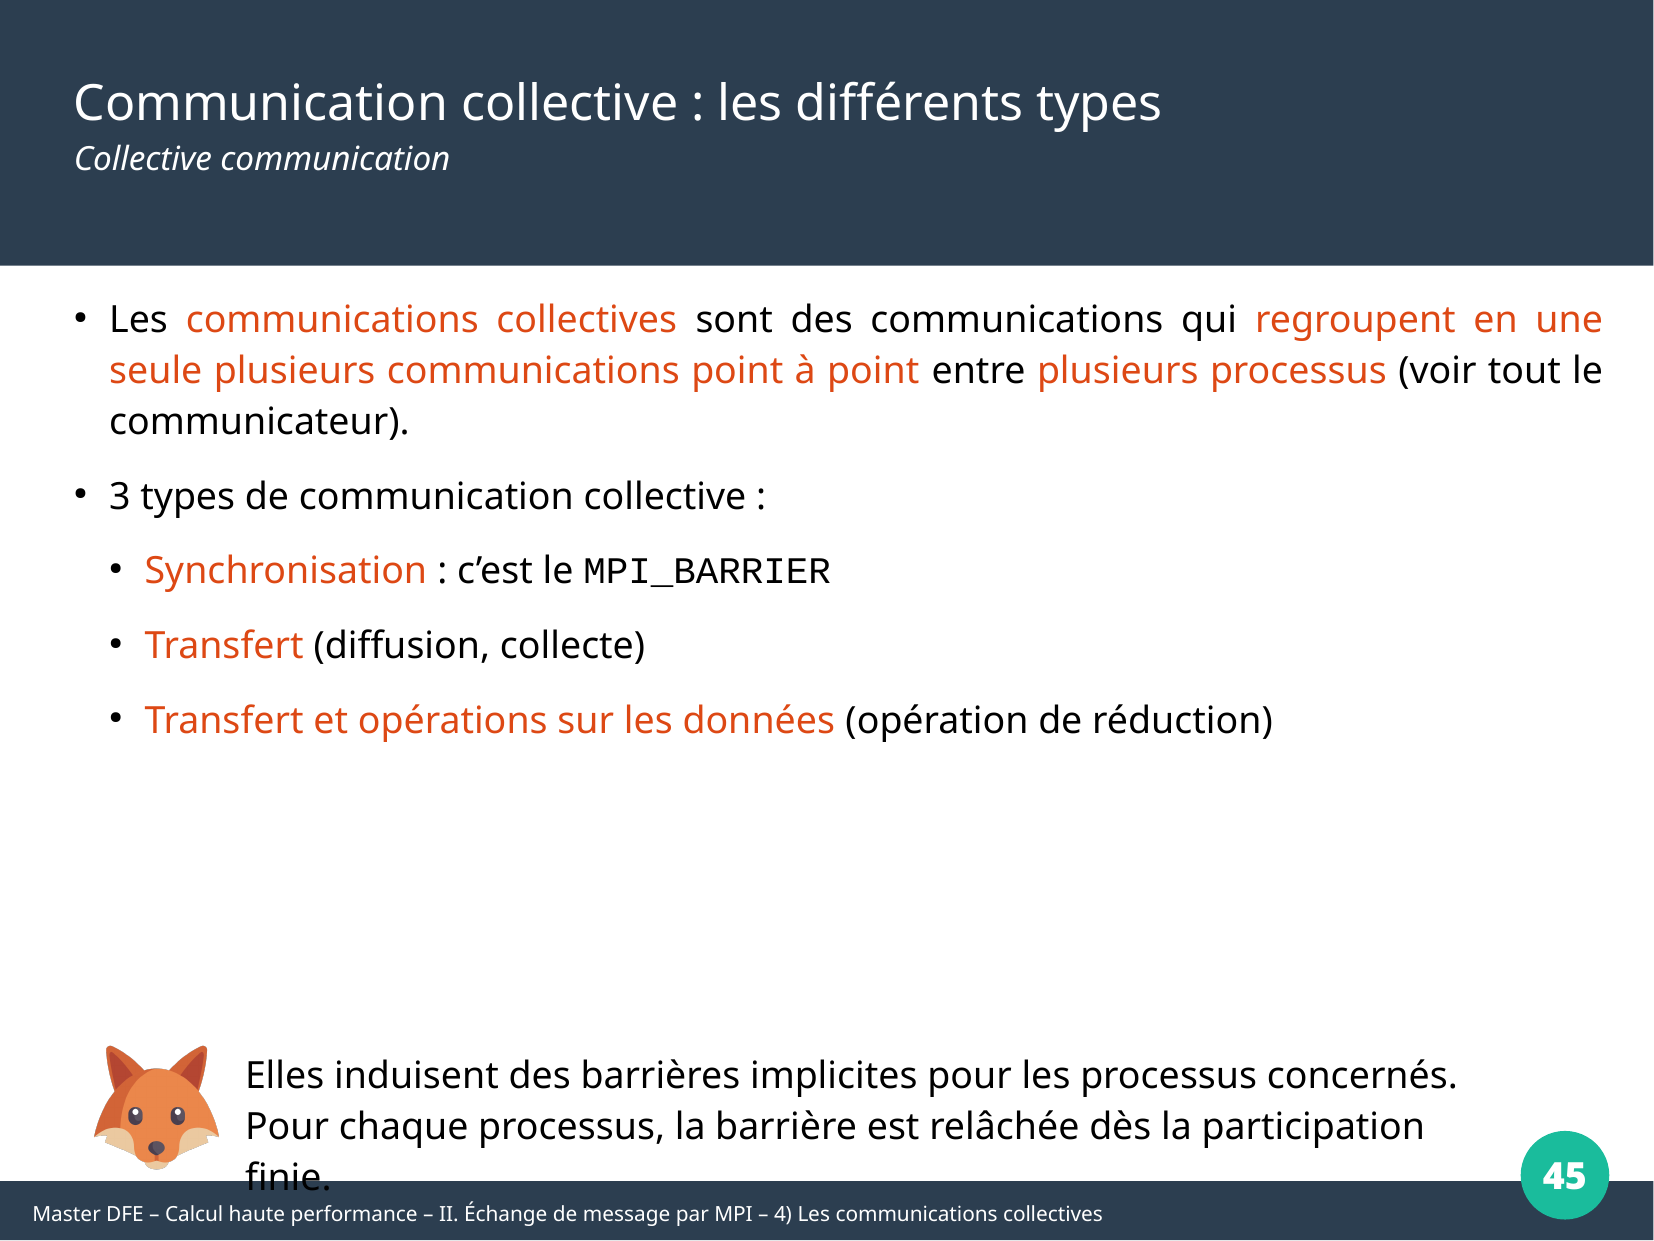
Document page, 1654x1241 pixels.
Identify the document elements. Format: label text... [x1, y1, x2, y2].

text_box Elles induisent des barrières implicites pour les processus concernés. Pour chaque processus, la barrière est relâchée dès la participation finie. [230, 1041, 1524, 1158]
text_box Master DFE – Calcul haute performance – II. Échange de message par MPI – 4) Les communications collectives [17, 1191, 1436, 1235]
text_box Les communications collectives sont des communications qui regroupent en une seule plusieurs communications point à point entre plusieurs processus (voir tout le communicateur). 3 types de communication collective : Synchronisation : c’est le MPI_BARRIER Transfert (diffusion, collecte) Transfert et opérations sur les données (opération de réduction) [59, 285, 1619, 752]
picture [94, 1045, 219, 1170]
text_box Communication collective : les différents types Collective communication [59, 59, 1619, 256]
